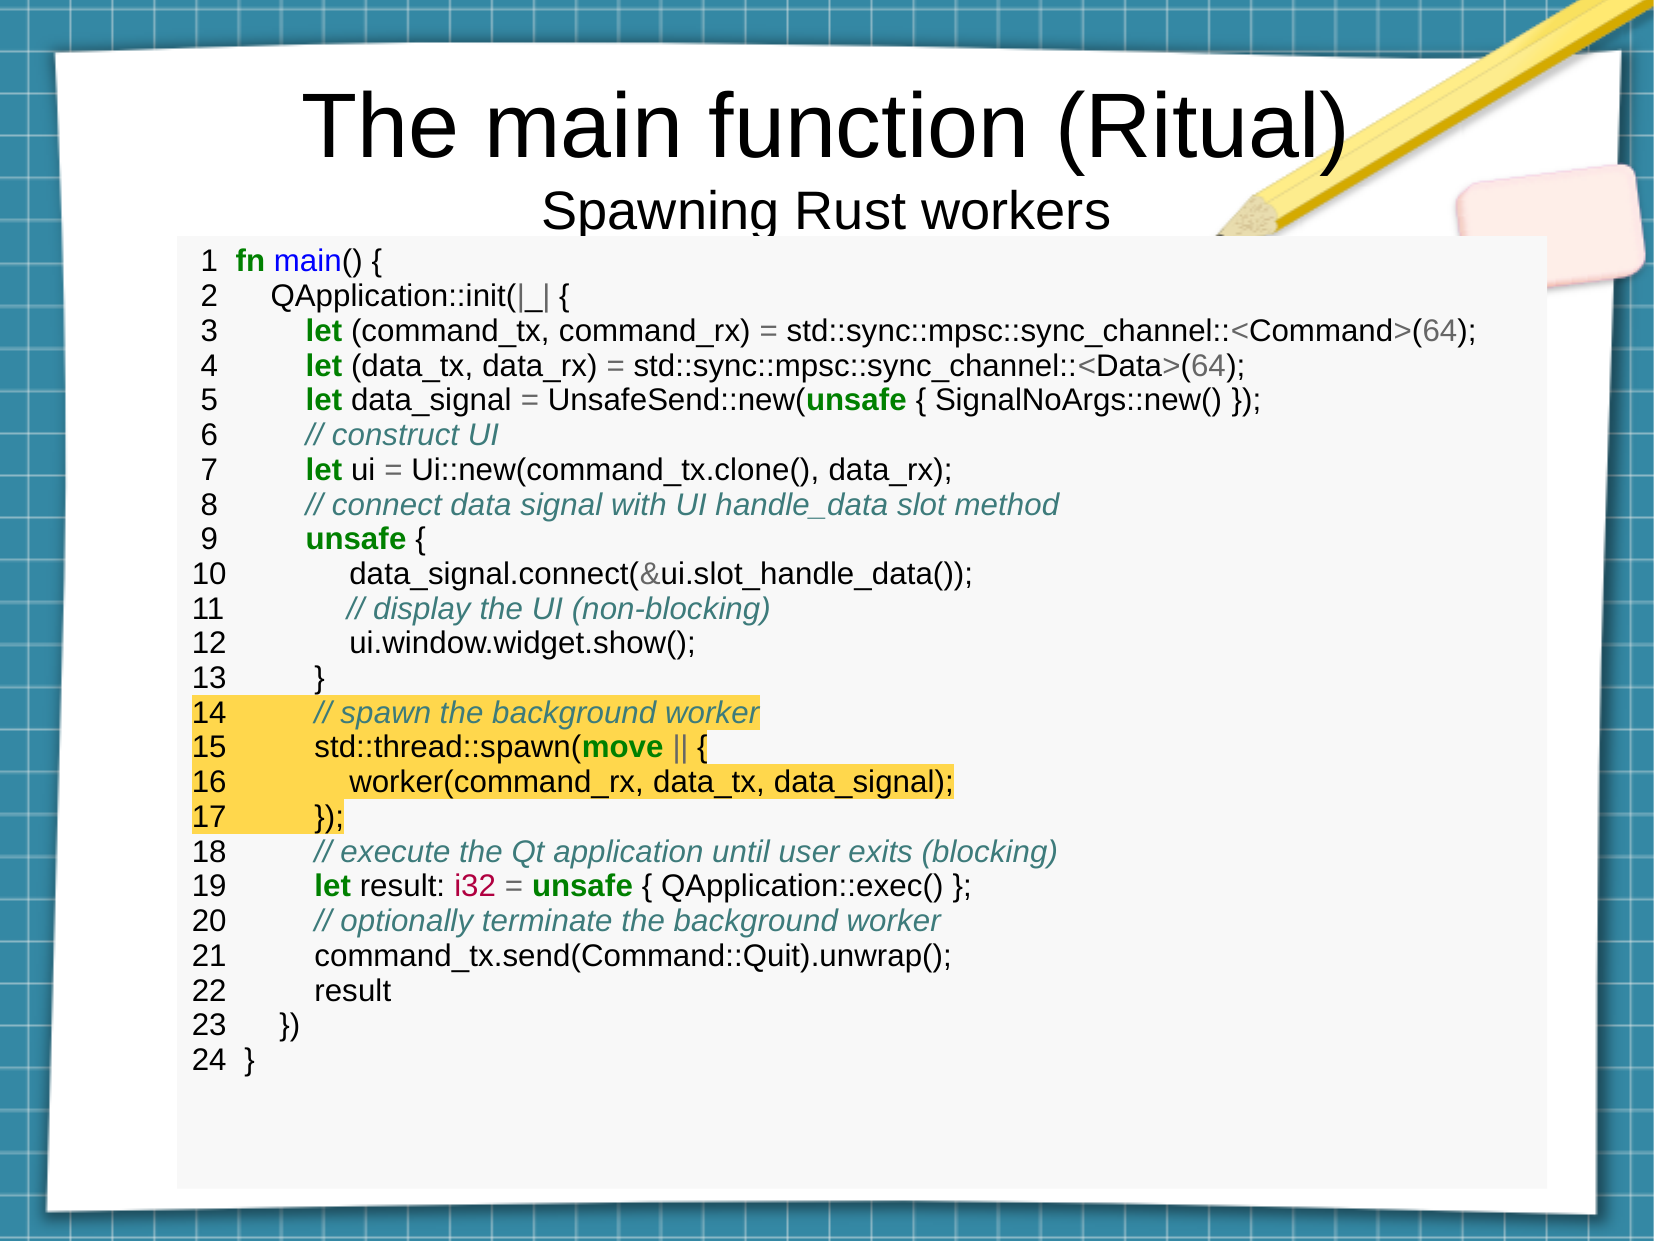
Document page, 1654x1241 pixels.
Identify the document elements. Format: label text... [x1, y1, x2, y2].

text_box 1 fn main() { 2 QApplication::init(|_| { 3 let (command_tx, command_rx) = std::sync::mpsc::sync_channel::<Command>(64); 4 let (data_tx, data_rx) = std::sync::mpsc::sync_channel::<Data>(64); 5 let data_signal = UnsafeSend::new(unsafe { SignalNoArgs::new() }); 6 // construct UI 7 let ui = Ui::new(command_tx.clone(), data_rx); 8 // connect data signal with UI handle_data slot method 9 unsafe { 10 data_signal.connect(&ui.slot_handle_data()); 11 // display the UI (non-blocking) 12 ui.window.widget.show(); 13 } 14 // spawn the background worker 15 std::thread::spawn(move || { 16 worker(command_rx, data_tx, data_signal); 17 }); 18 // execute the Qt application until user exits (blocking) 19 let result: i32 = unsafe { QApplication::exec() }; 20 // optionally terminate the background worker 21 command_tx.send(Command::Quit).unwrap(); 22 result 23 }) 24 } [177, 236, 1548, 1189]
picture [0, 0, 1654, 1241]
text_box The main function (Ritual) Spawning Rust workers [82, 49, 1571, 257]
